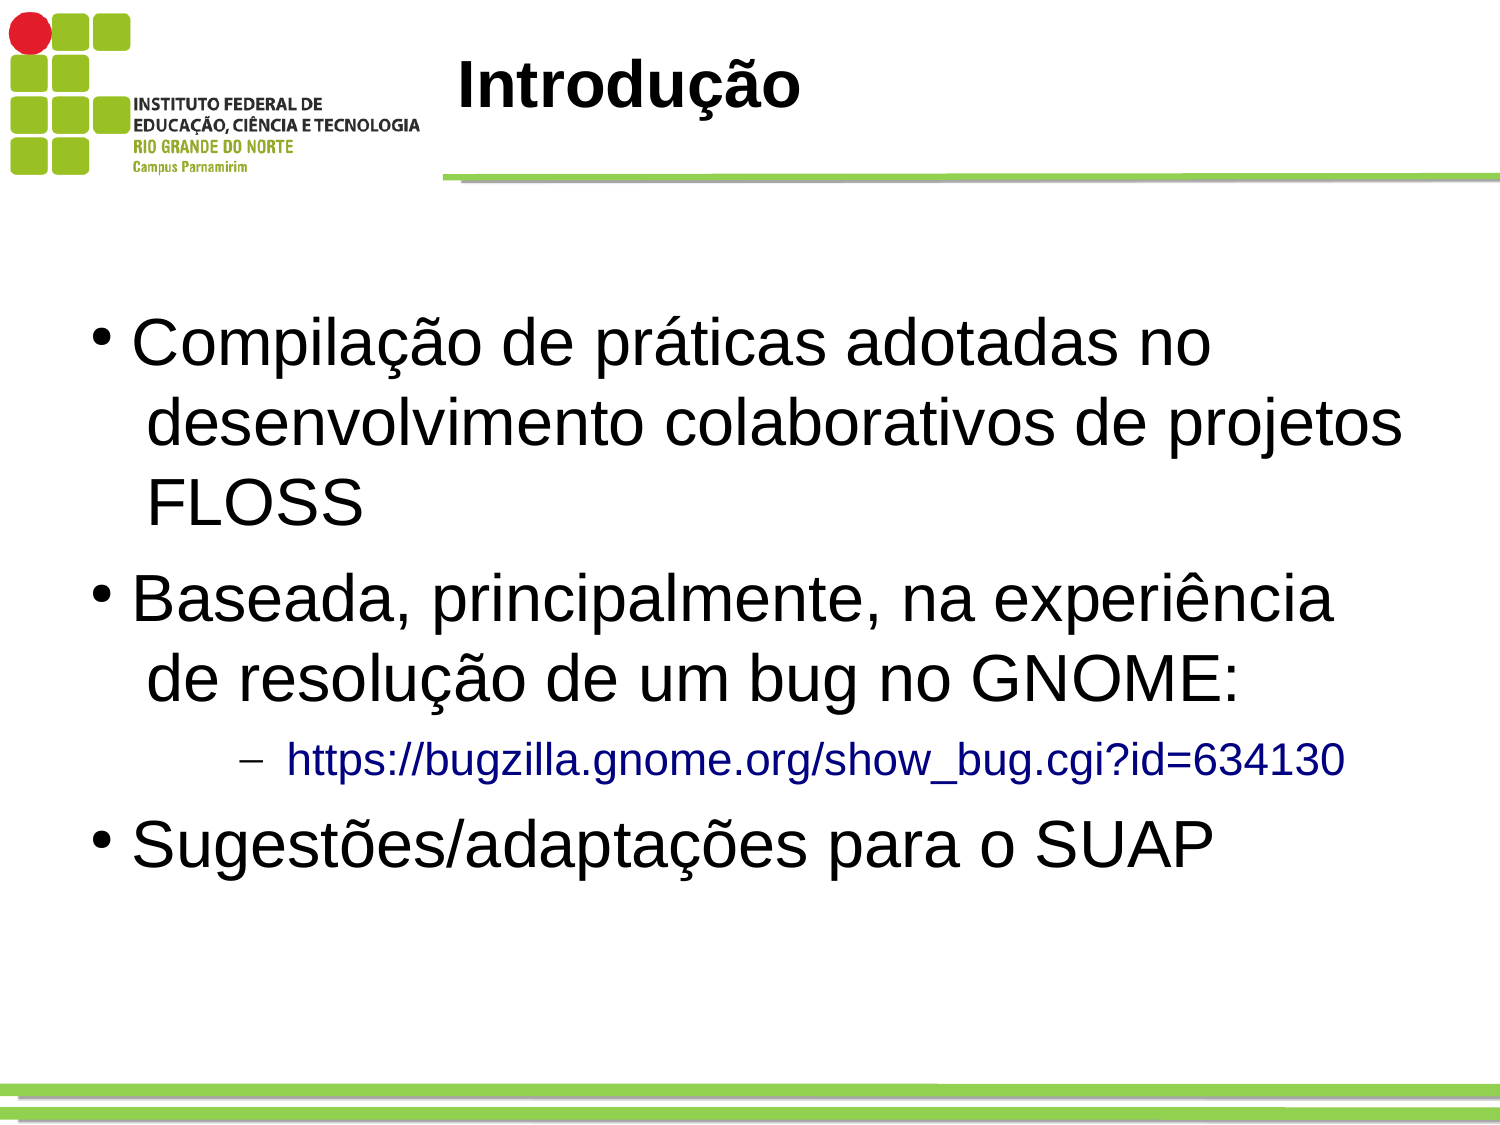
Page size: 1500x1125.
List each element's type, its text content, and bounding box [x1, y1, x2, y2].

title Introdução [442, 0, 1499, 170]
picture [5, 2, 430, 182]
list Compilação de práticas adotadas no desenvolvimento colaborativos de projetos FLOSS Baseada, principalmente, na experiência de resolução de um bug no GNOME: https://bugzilla.gnome.org/show_bug.cgi?id=634130 Sugestões/adaptações para o SUAP [75, 290, 1424, 1034]
